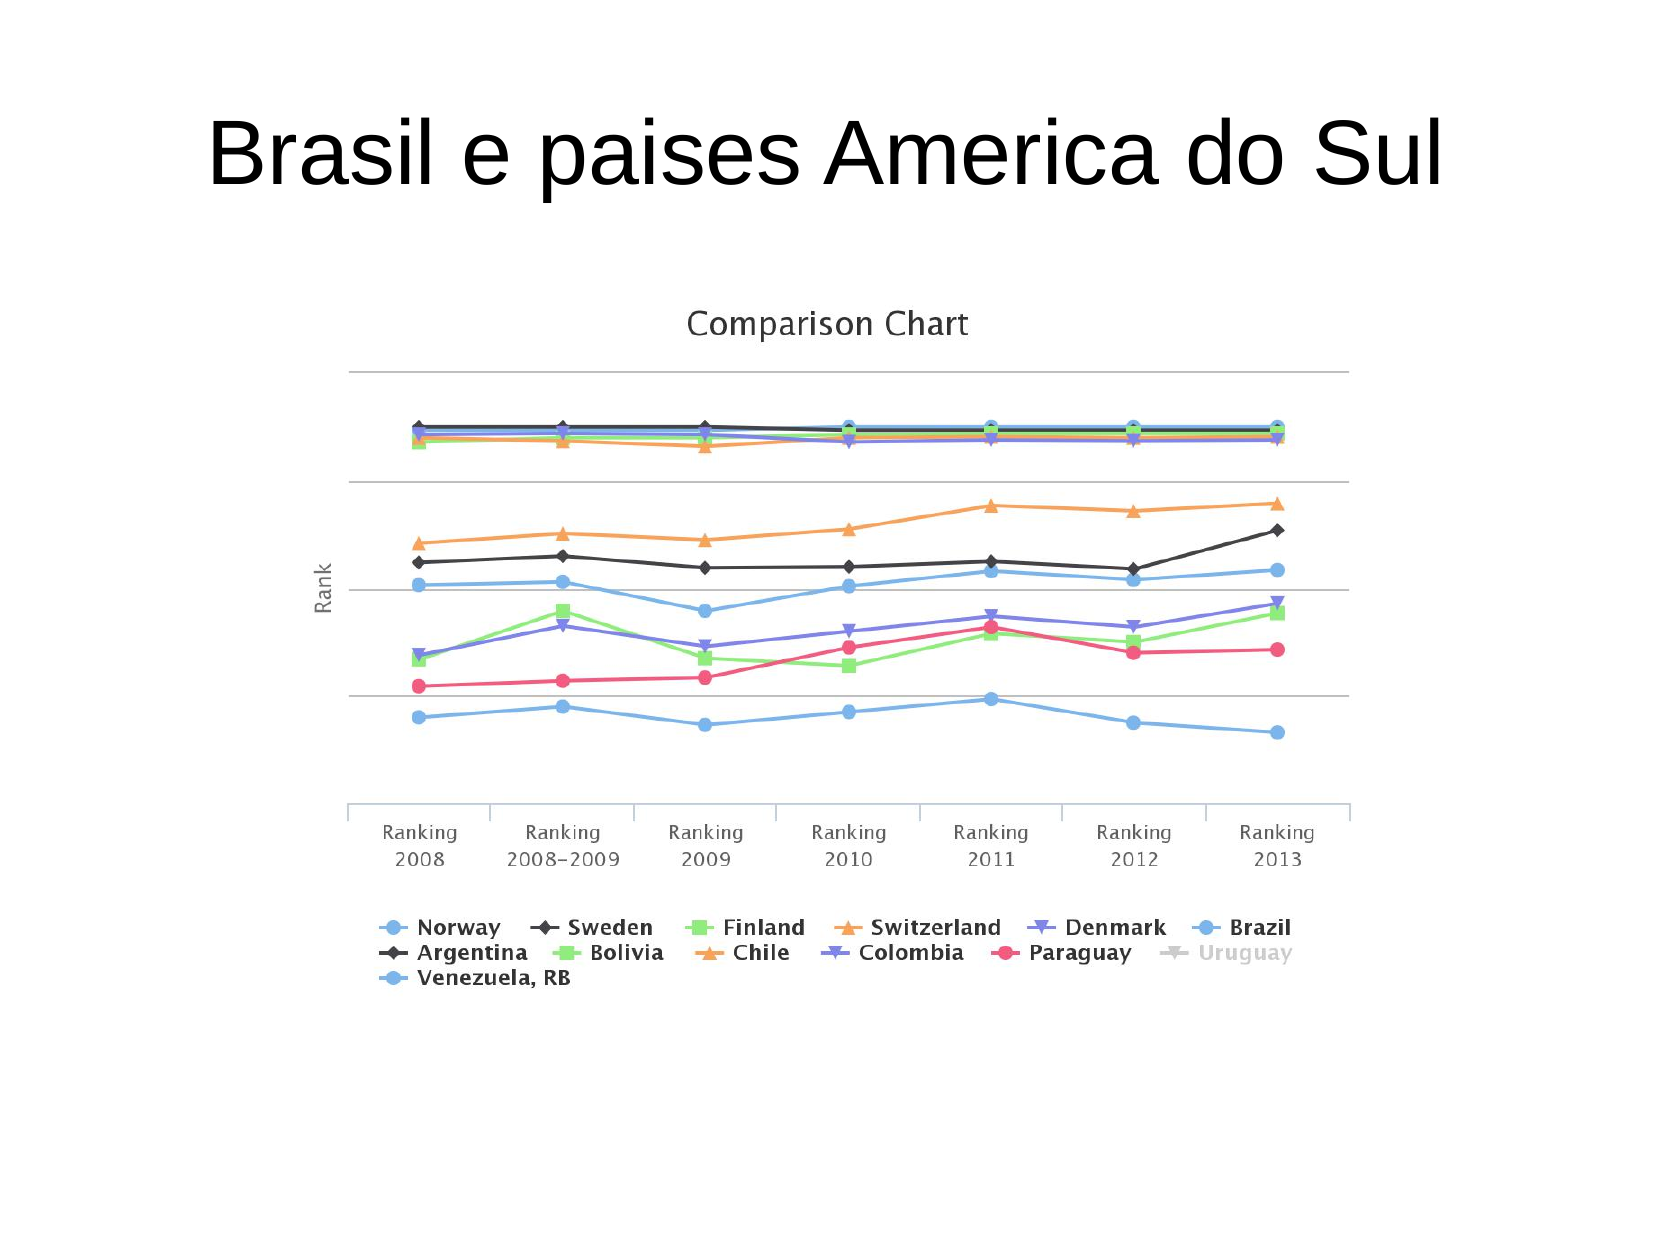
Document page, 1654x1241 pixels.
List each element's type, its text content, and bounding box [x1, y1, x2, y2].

picture [287, 290, 1367, 1010]
title Brasil e paises America do Sul [82, 49, 1571, 257]
